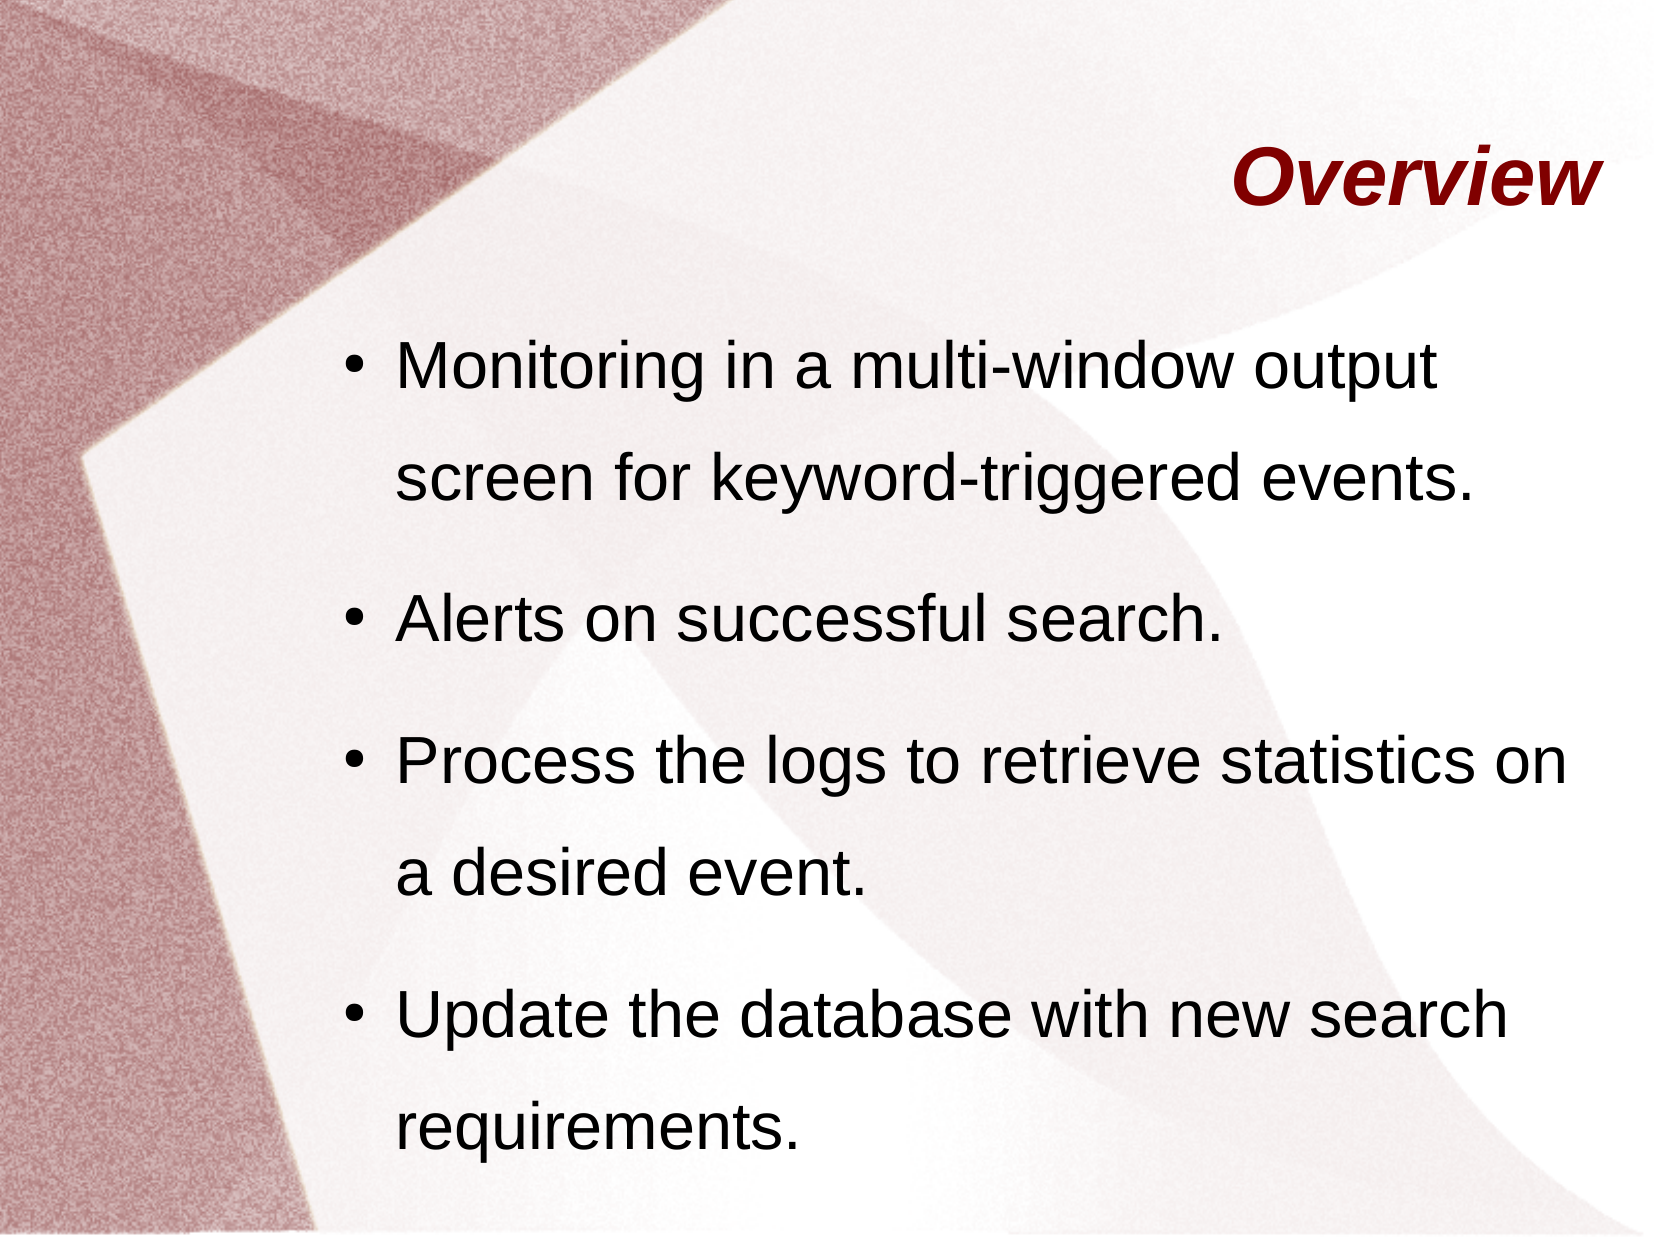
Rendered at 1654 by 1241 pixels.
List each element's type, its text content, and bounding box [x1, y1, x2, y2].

list Monitoring in a multi-window output screen for keyword-triggered events. Alerts on successful search. Process the logs to retrieve statistics on a desired event. Update the database with new search requirements. [324, 290, 1601, 1171]
picture [0, 0, 1654, 1241]
title Overview [915, 73, 1601, 281]
